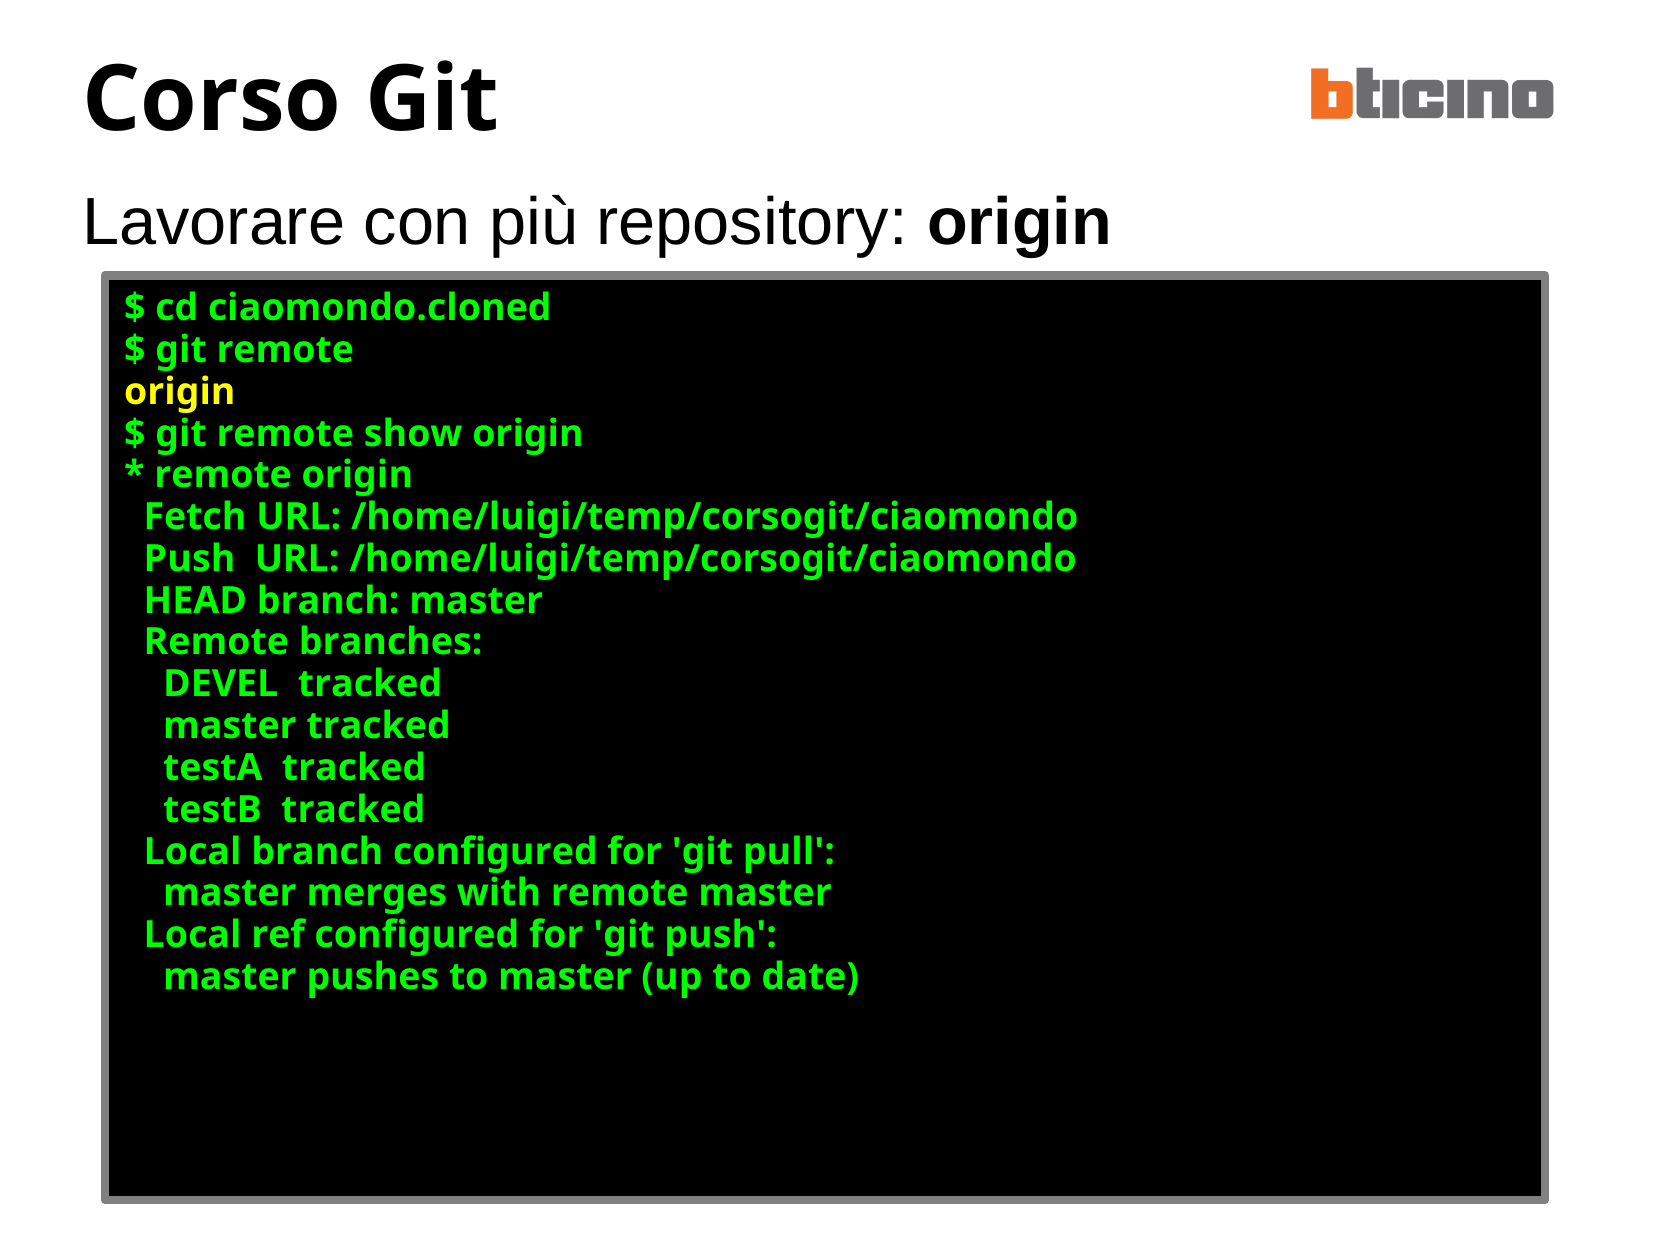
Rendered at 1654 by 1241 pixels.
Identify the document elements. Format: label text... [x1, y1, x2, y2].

text_box $ cd ciaomondo.cloned $ git remote origin $ git remote show origin * remote origin Fetch URL: /home/luigi/temp/corsogit/ciaomondo Push URL: /home/luigi/temp/corsogit/ciaomondo HEAD branch: master Remote branches: DEVEL tracked master tracked testA tracked testB tracked Local branch configured for 'git pull': master merges with remote master Local ref configured for 'git push': master pushes to master (up to date) [105, 275, 1546, 1201]
title Corso Git [82, 48, 1570, 151]
list Lavorare con più repository: origin [82, 180, 1561, 270]
